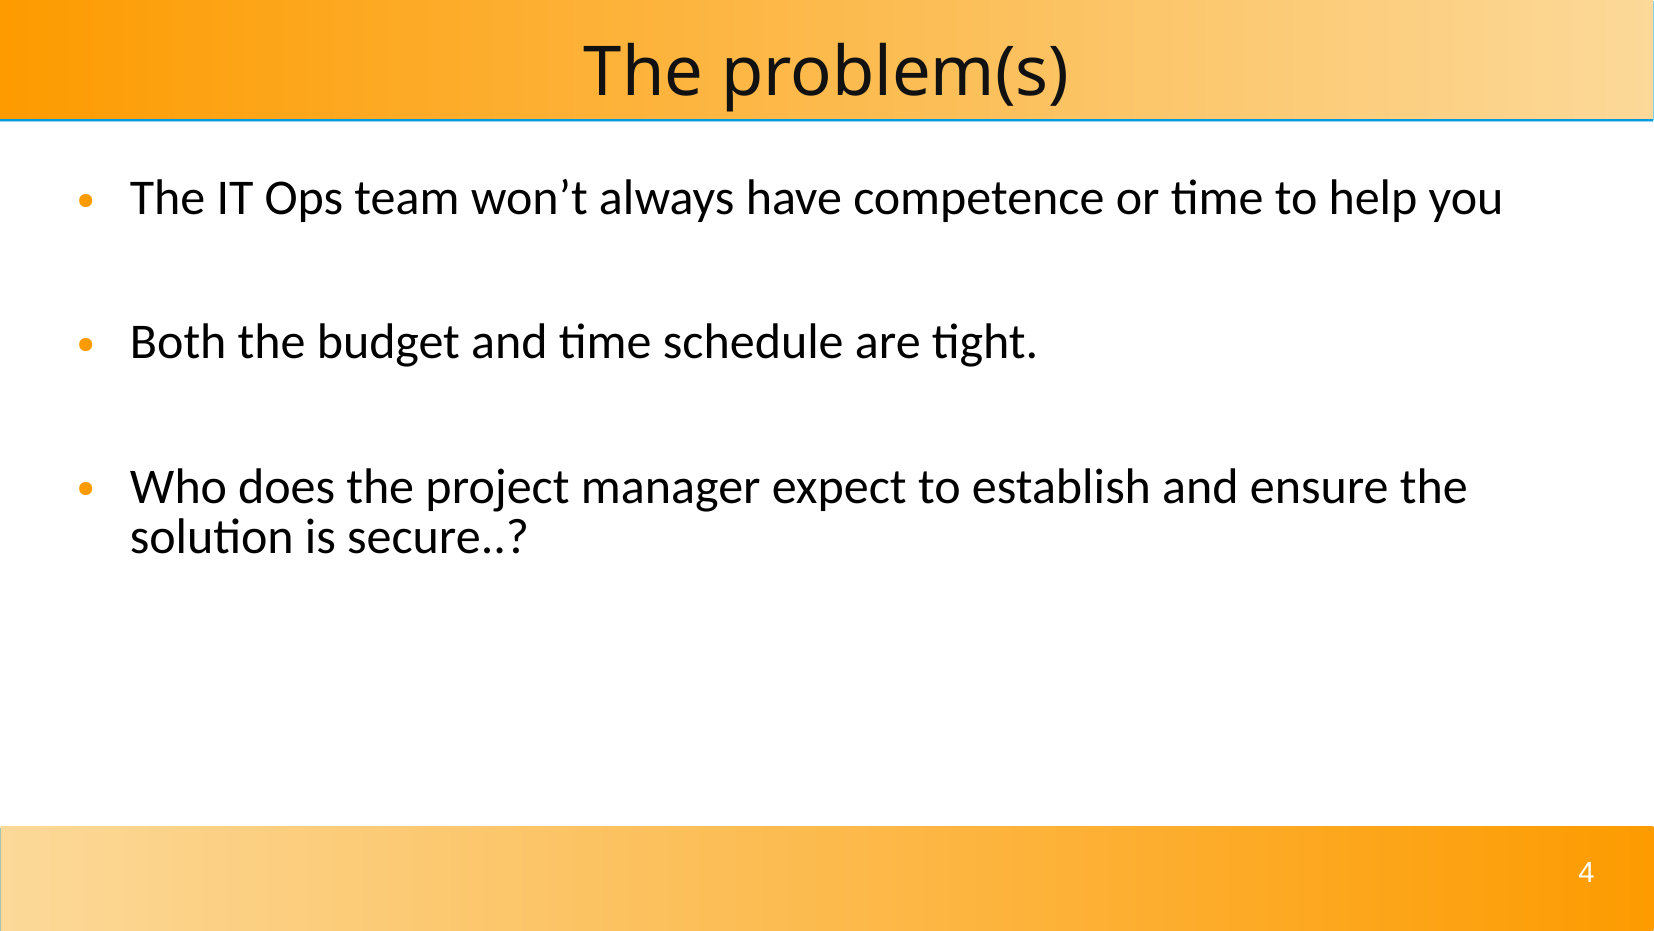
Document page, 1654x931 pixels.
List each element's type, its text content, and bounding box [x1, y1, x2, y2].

title Networking [1101, 827, 1105, 930]
title The problem(s) [59, 26, 1595, 111]
list The IT Ops team won’t always have competence or time to help you Both the budget and time schedule are tight. Who does the project manager expect to establish and ensure the solution is secure..? [59, 177, 1595, 768]
